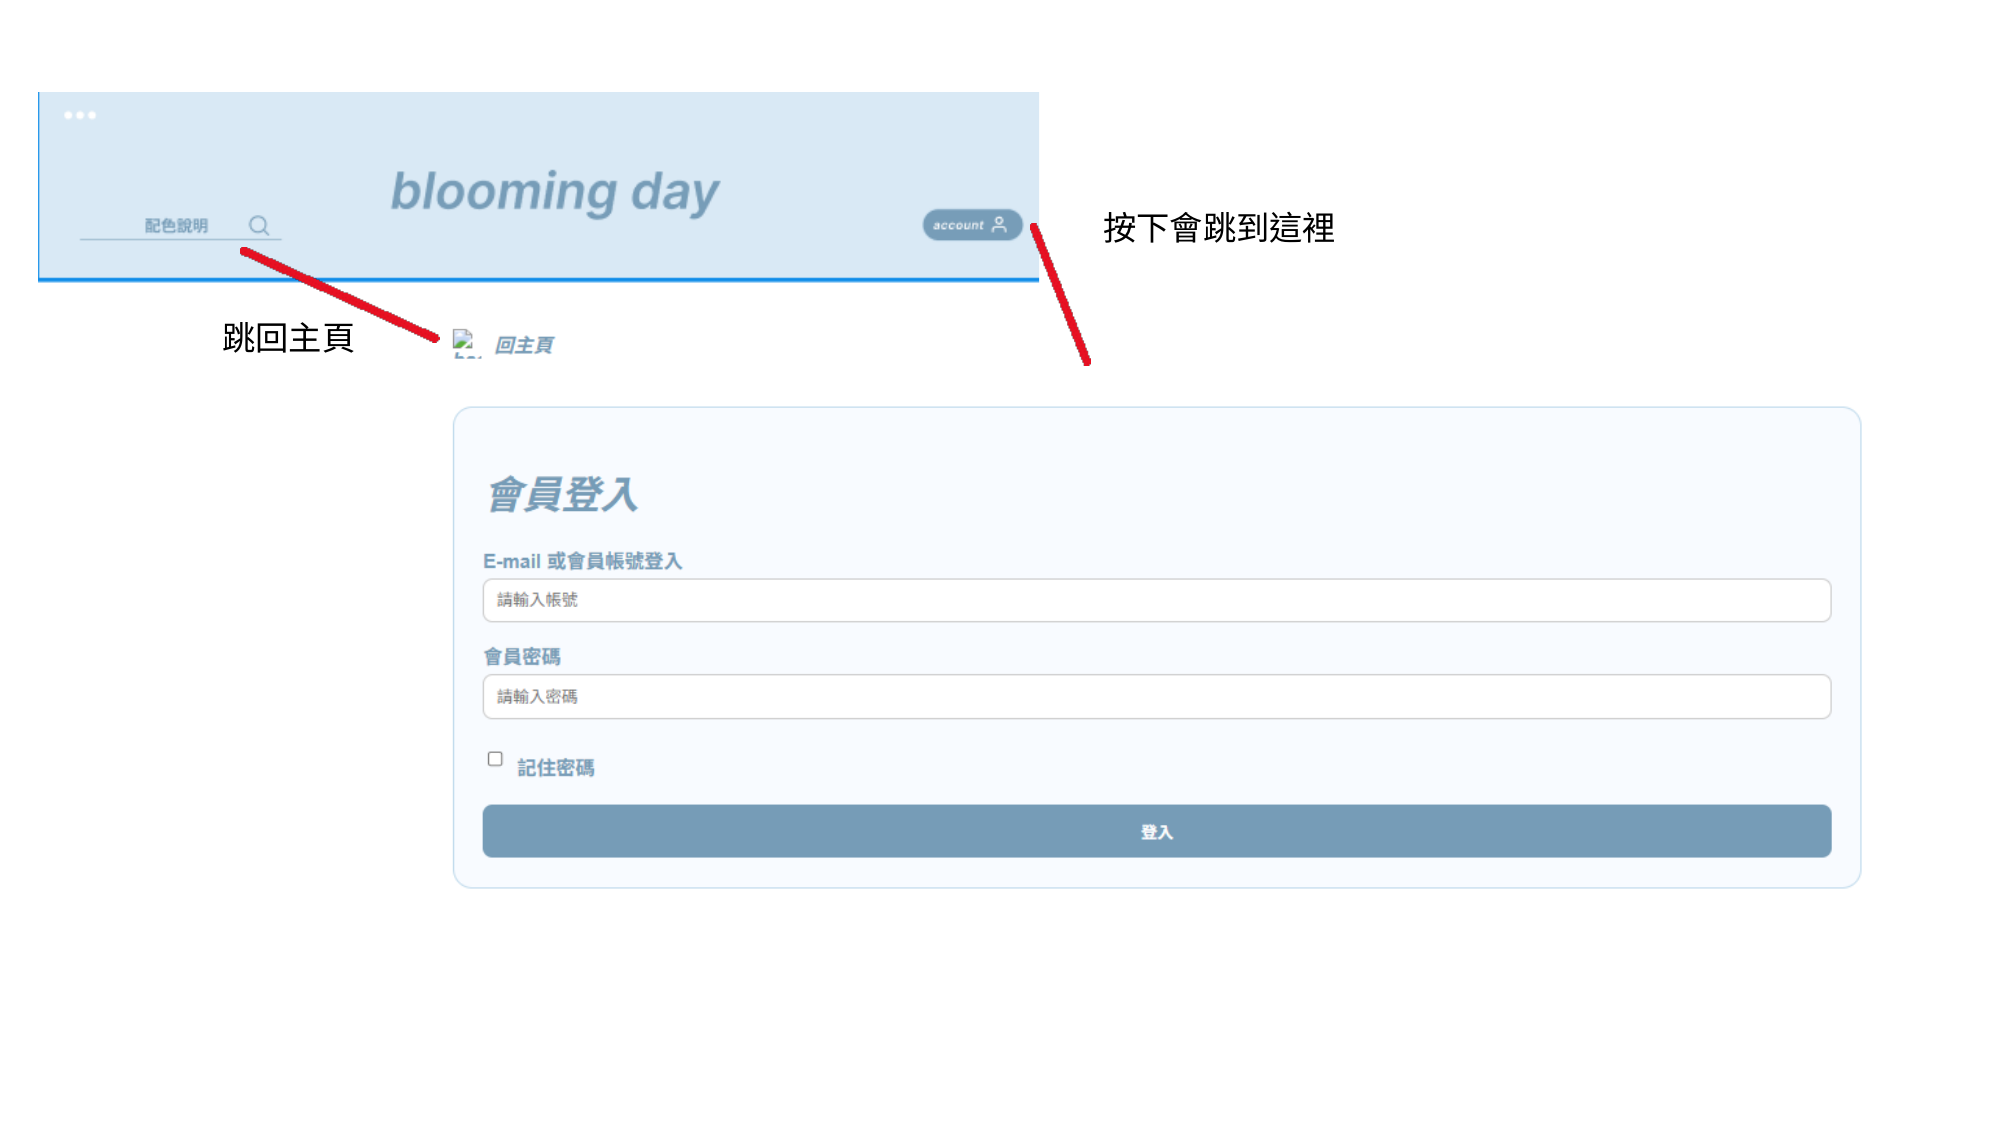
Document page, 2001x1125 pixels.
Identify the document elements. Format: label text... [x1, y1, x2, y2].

picture [37, 92, 1898, 996]
text_box 跳回主頁 [207, 310, 420, 366]
text_box 按下會跳到這裡 [1088, 199, 1672, 256]
